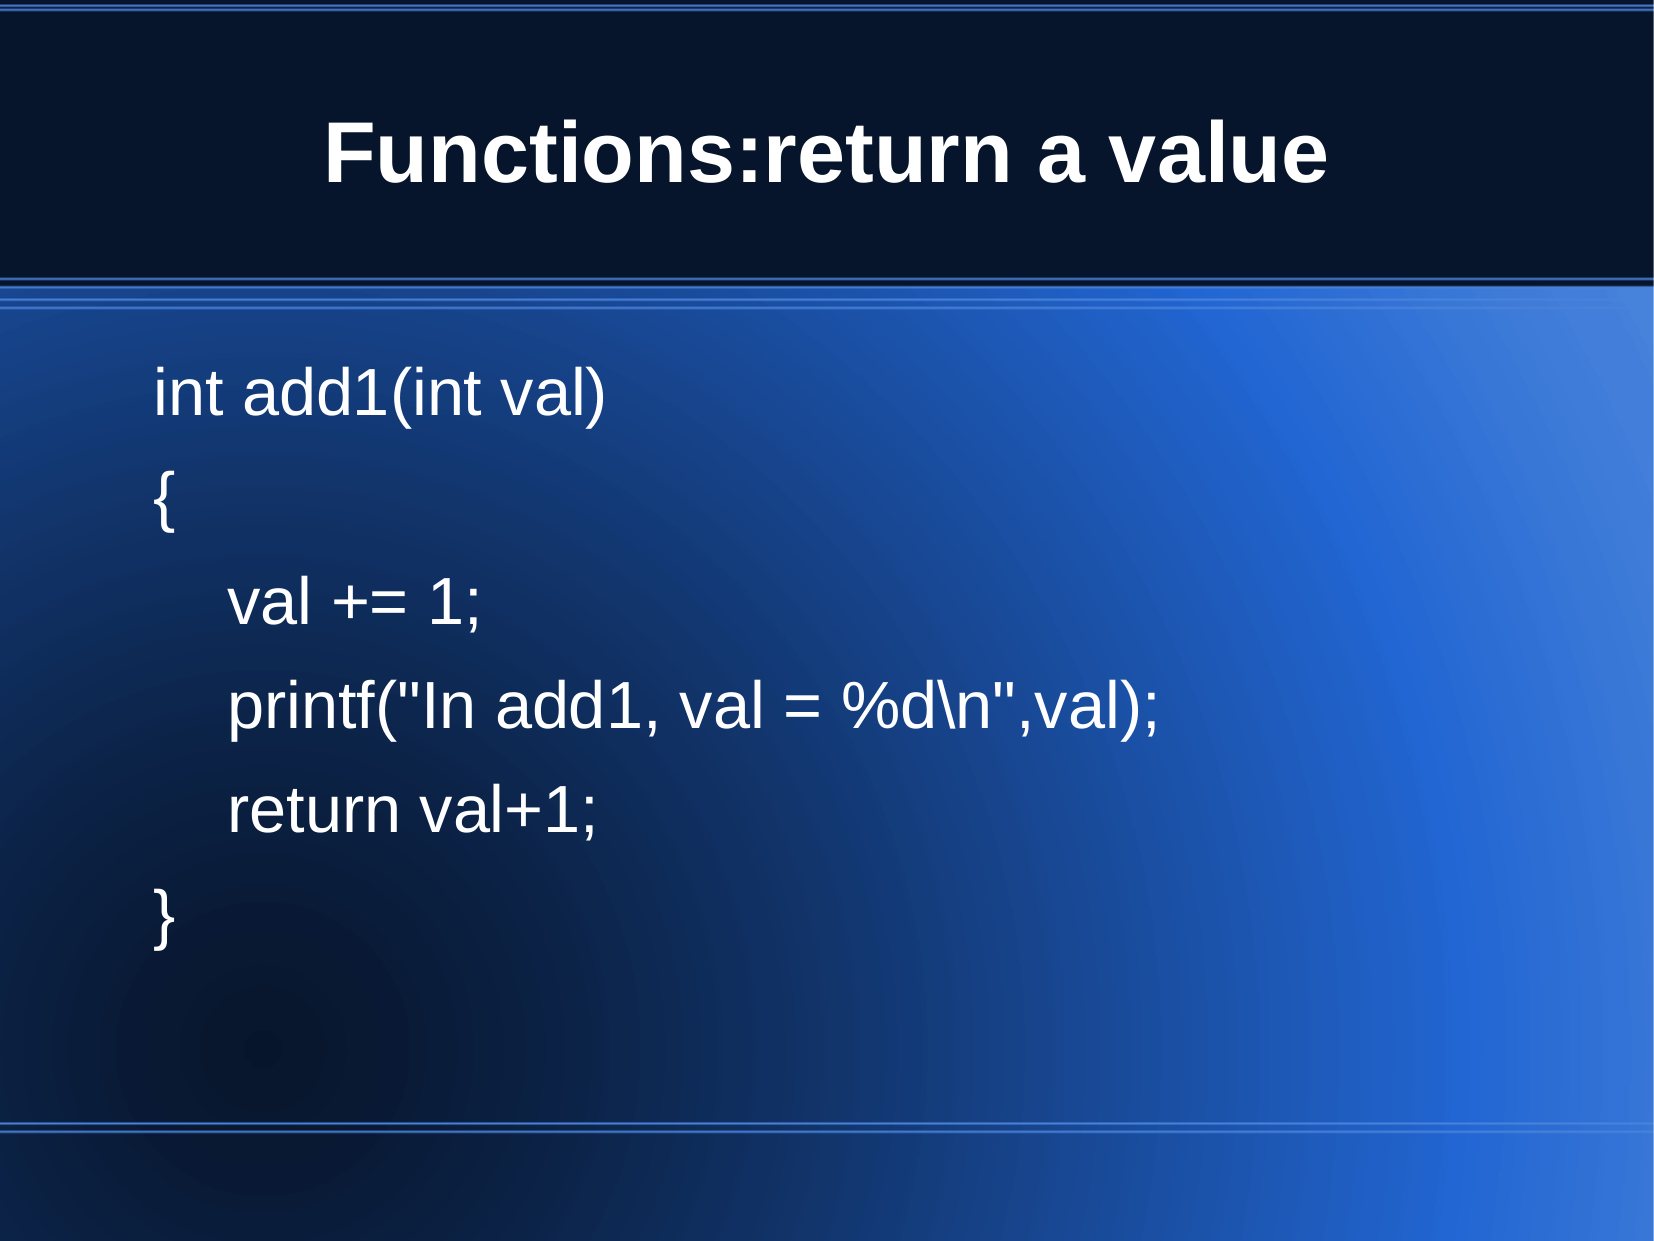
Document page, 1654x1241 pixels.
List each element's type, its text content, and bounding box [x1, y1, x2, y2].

list int add1(int val) { val += 1; printf("In add1, val = %d\n",val); return val+1; } [82, 355, 1571, 1058]
title Functions:return a value [82, 49, 1571, 257]
picture [0, 0, 1654, 1241]
